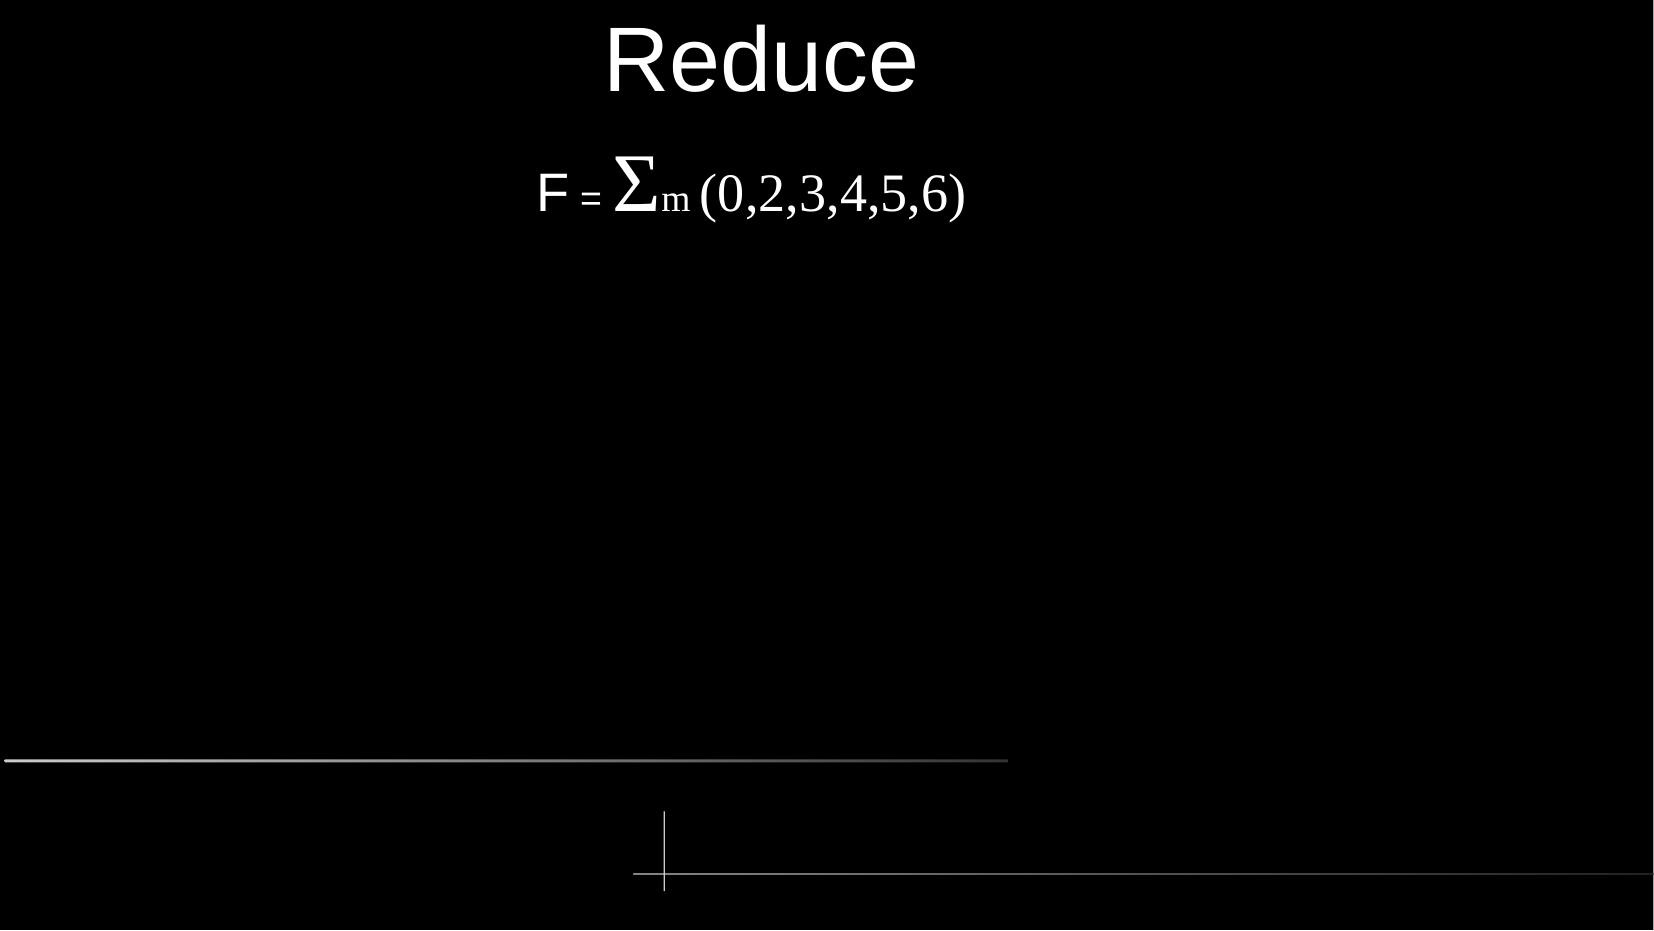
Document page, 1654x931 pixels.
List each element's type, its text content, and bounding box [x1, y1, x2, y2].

title Reduce [23, 5, 1501, 114]
text_box F = Σm (0,2,3,4,5,6) [521, 129, 982, 238]
